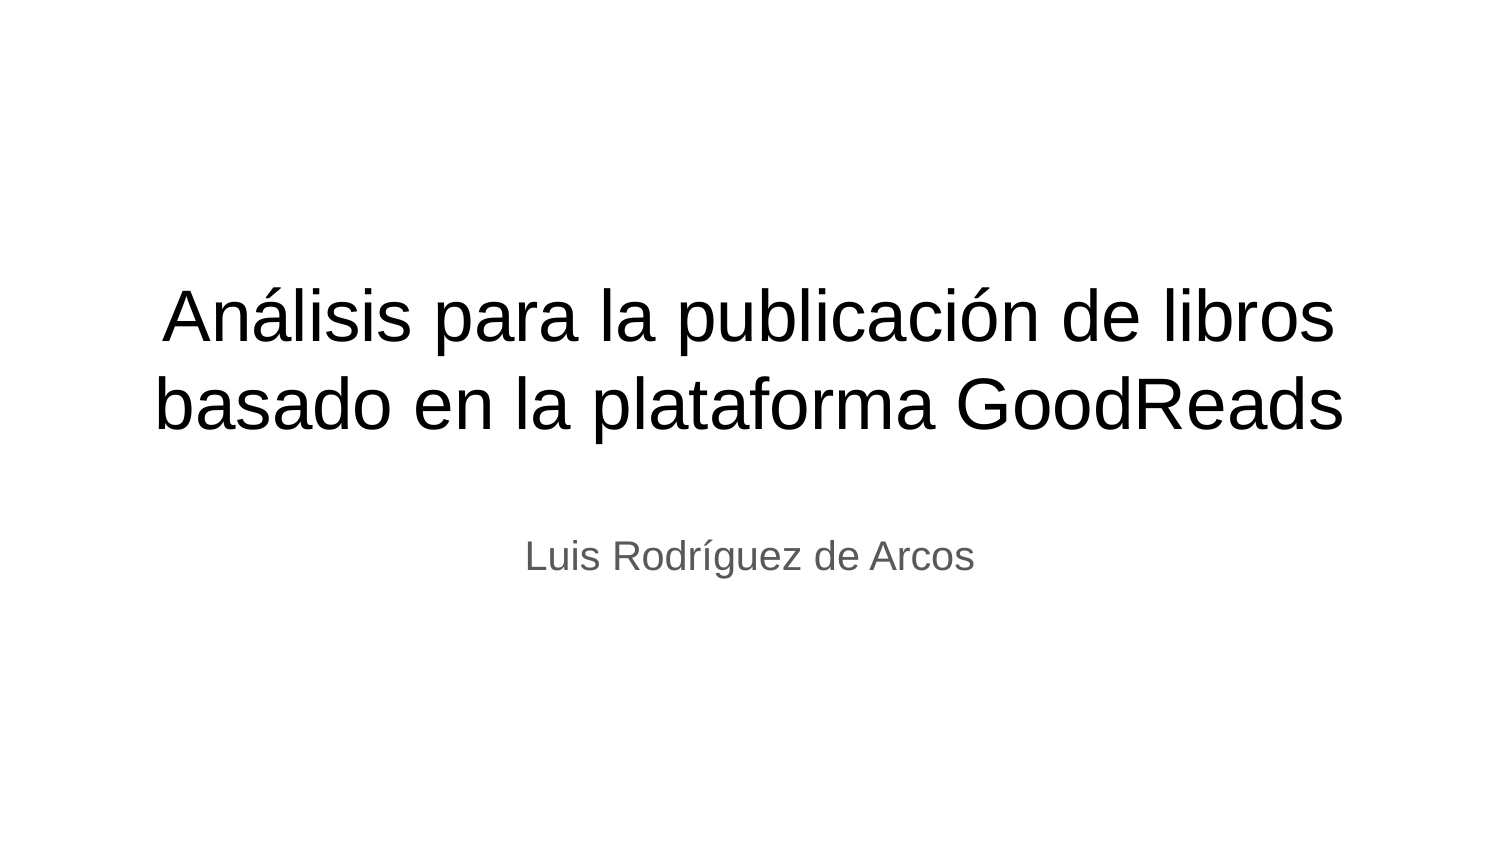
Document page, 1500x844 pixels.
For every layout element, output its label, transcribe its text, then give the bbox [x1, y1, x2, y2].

title Análisis para la publicación de libros basado en la plataforma GoodReads [51, 122, 1449, 459]
subtitle Luis Rodríguez de Arcos [51, 464, 1449, 595]
